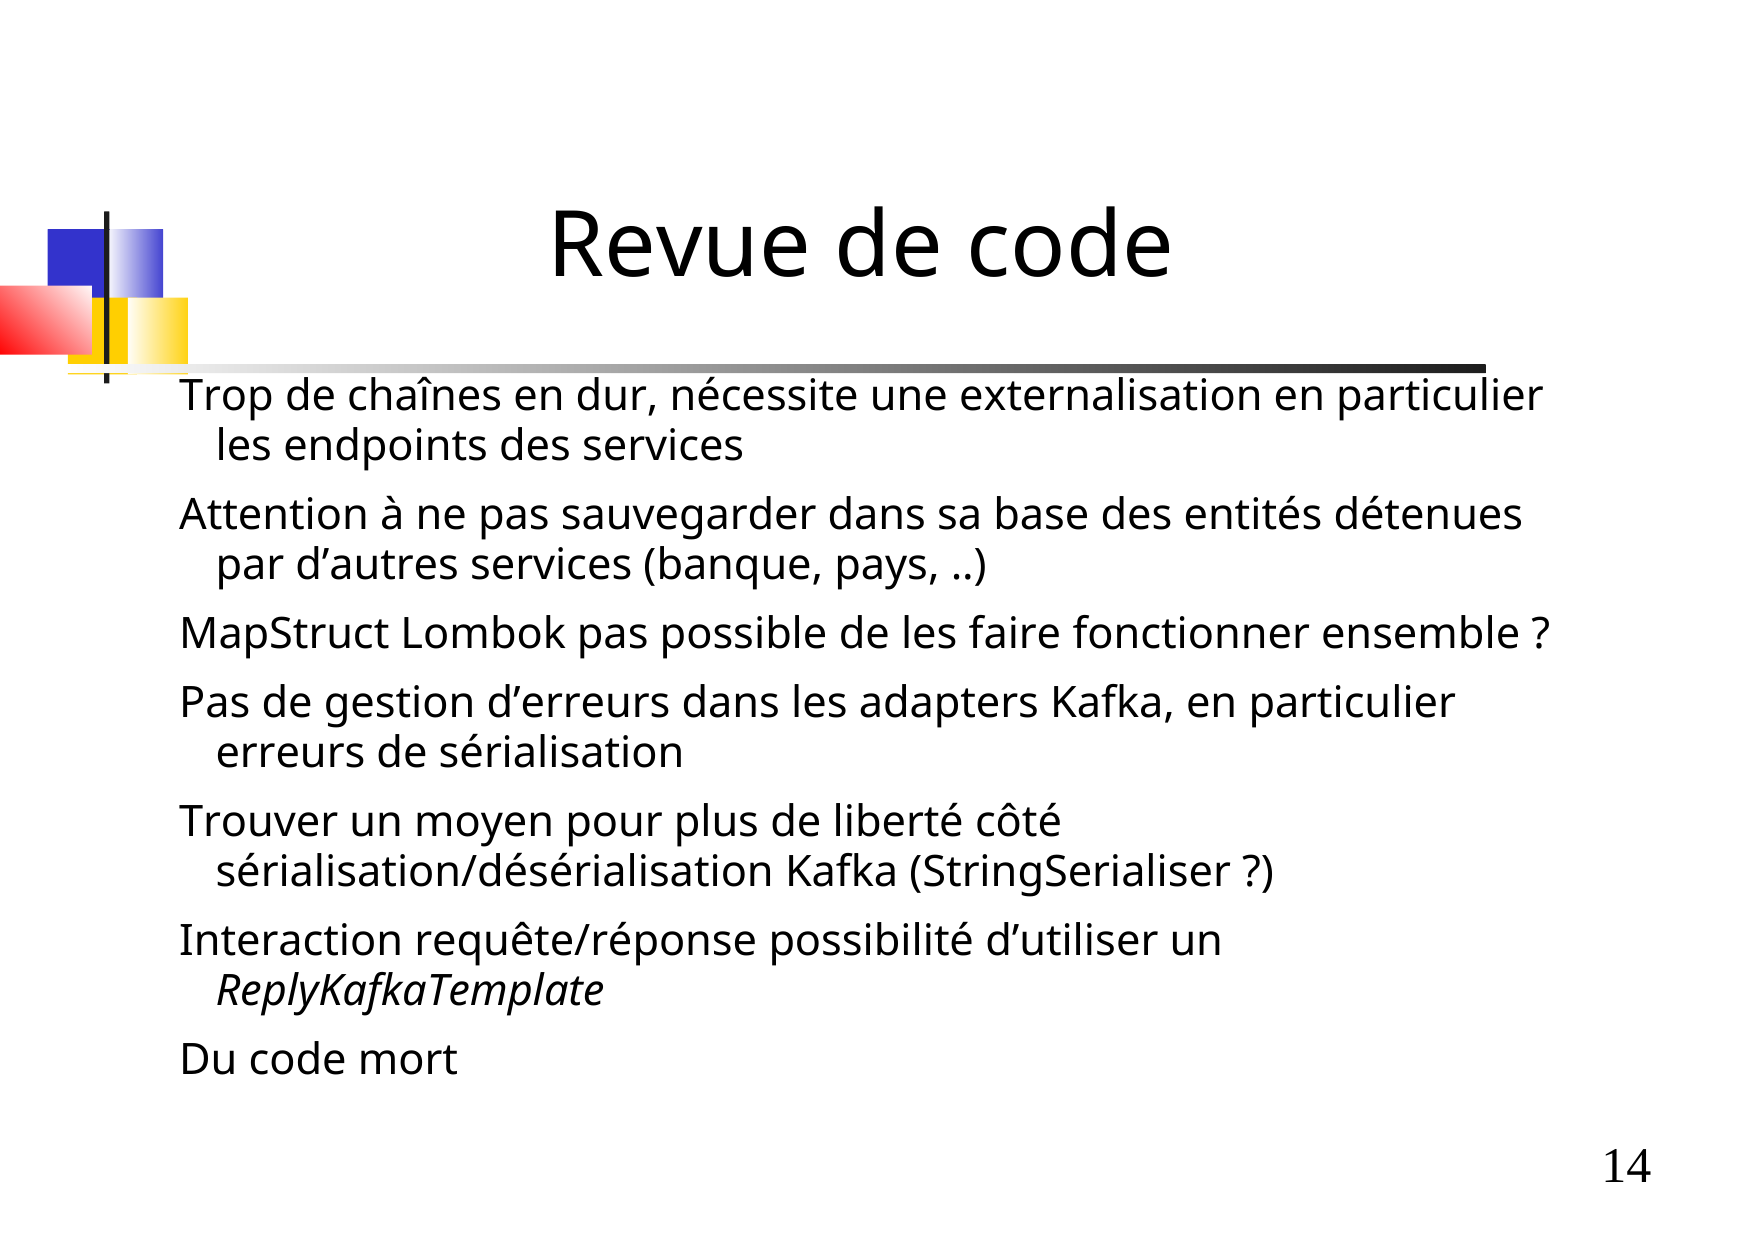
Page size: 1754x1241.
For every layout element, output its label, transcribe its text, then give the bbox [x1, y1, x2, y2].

list Trop de chaînes en dur, nécessite une externalisation en particulier les endpoints des services Attention à ne pas sauvegarder dans sa base des entités détenues par d’autres services (banque, pays, ..) MapStruct Lombok pas possible de les faire fonctionner ensemble ? Pas de gestion d’erreurs dans les adapters Kafka, en particulier erreurs de sérialisation Trouver un moyen pour plus de liberté côté sérialisation/désérialisation Kafka (StringSerialiser ?) Interaction requête/réponse possibilité d’utiliser un ReplyKafkaTemplate Du code mort [179, 371, 1567, 1091]
title Revue de code [179, 139, 1567, 351]
